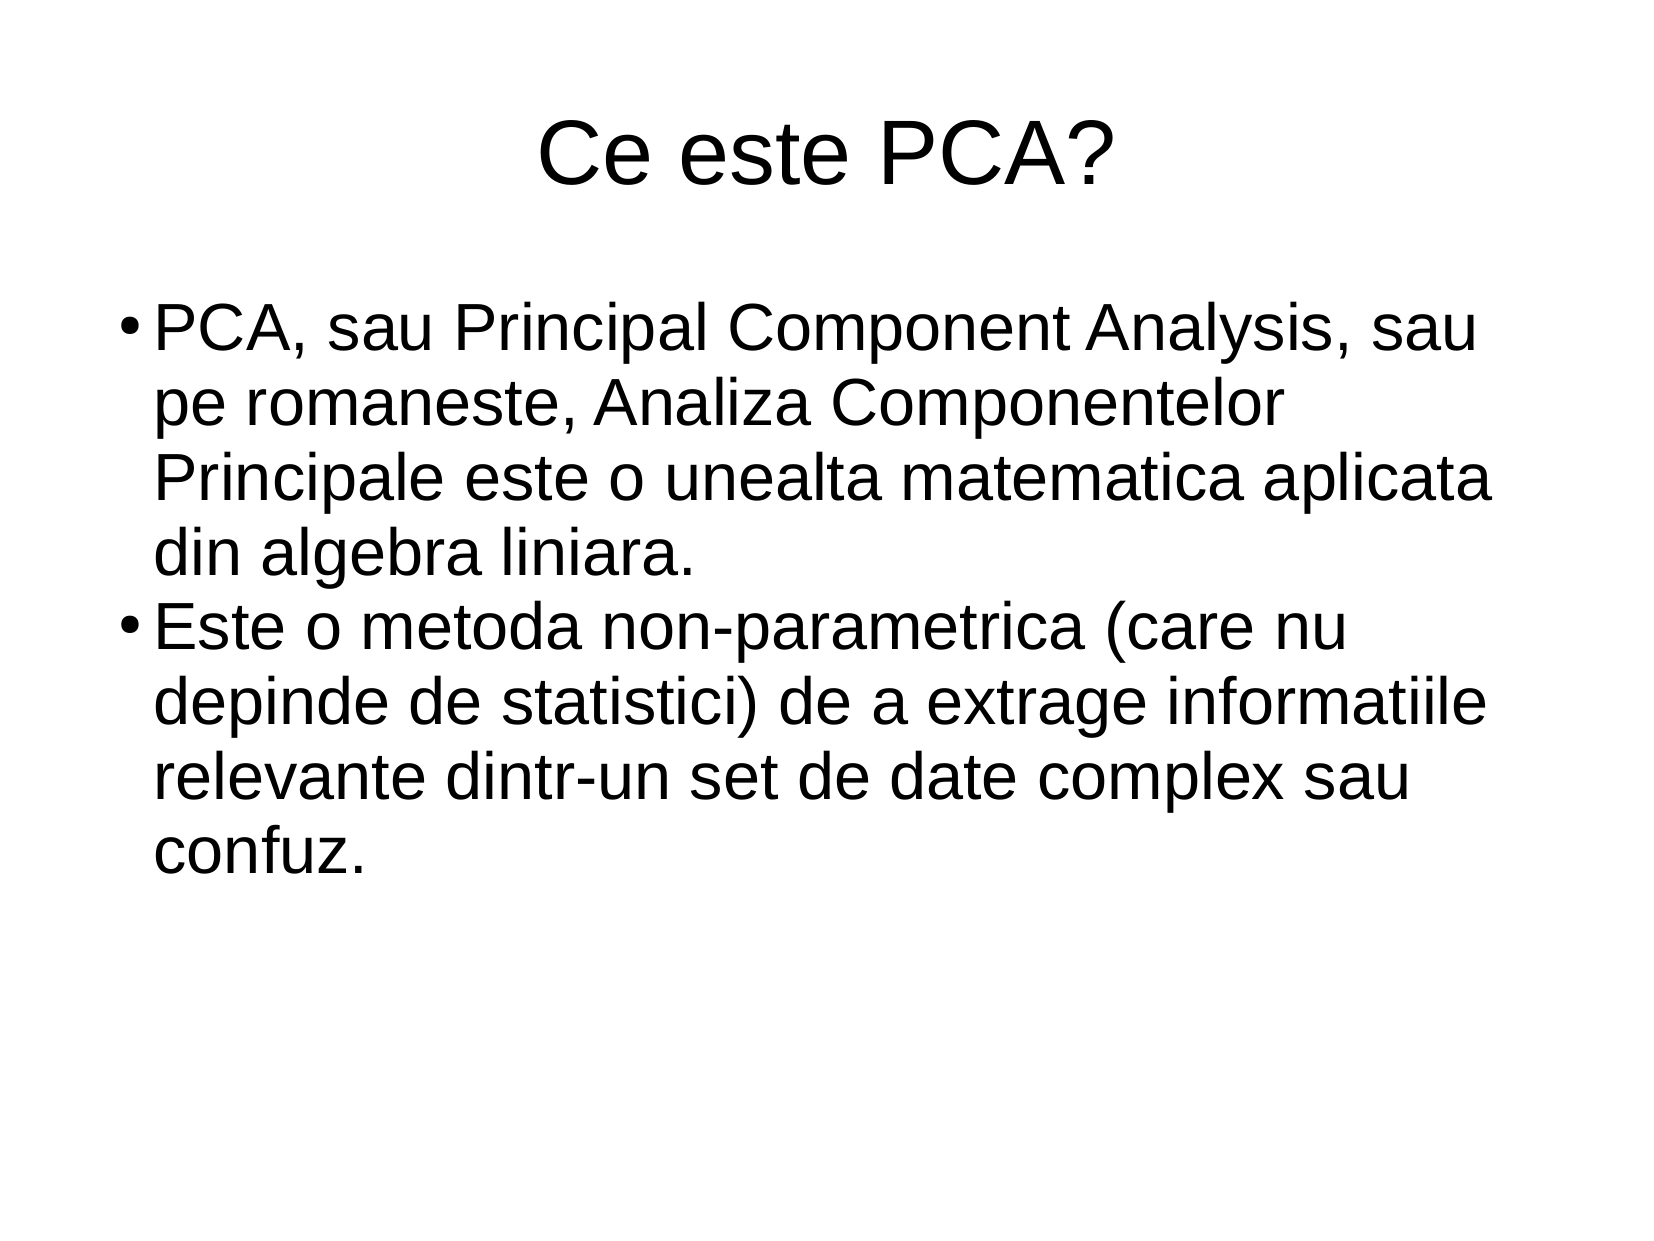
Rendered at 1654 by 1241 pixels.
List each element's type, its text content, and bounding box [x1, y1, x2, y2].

title Ce este PCA? [82, 49, 1571, 257]
subtitle PCA, sau Principal Component Analysis, sau pe romaneste, Analiza Componentelor Principale este o unealta matematica aplicata din algebra liniara. Este o metoda non-parametrica (care nu depinde de statistici) de a extrage informatiile relevante dintr-un set de date complex sau confuz. [82, 290, 1571, 1010]
